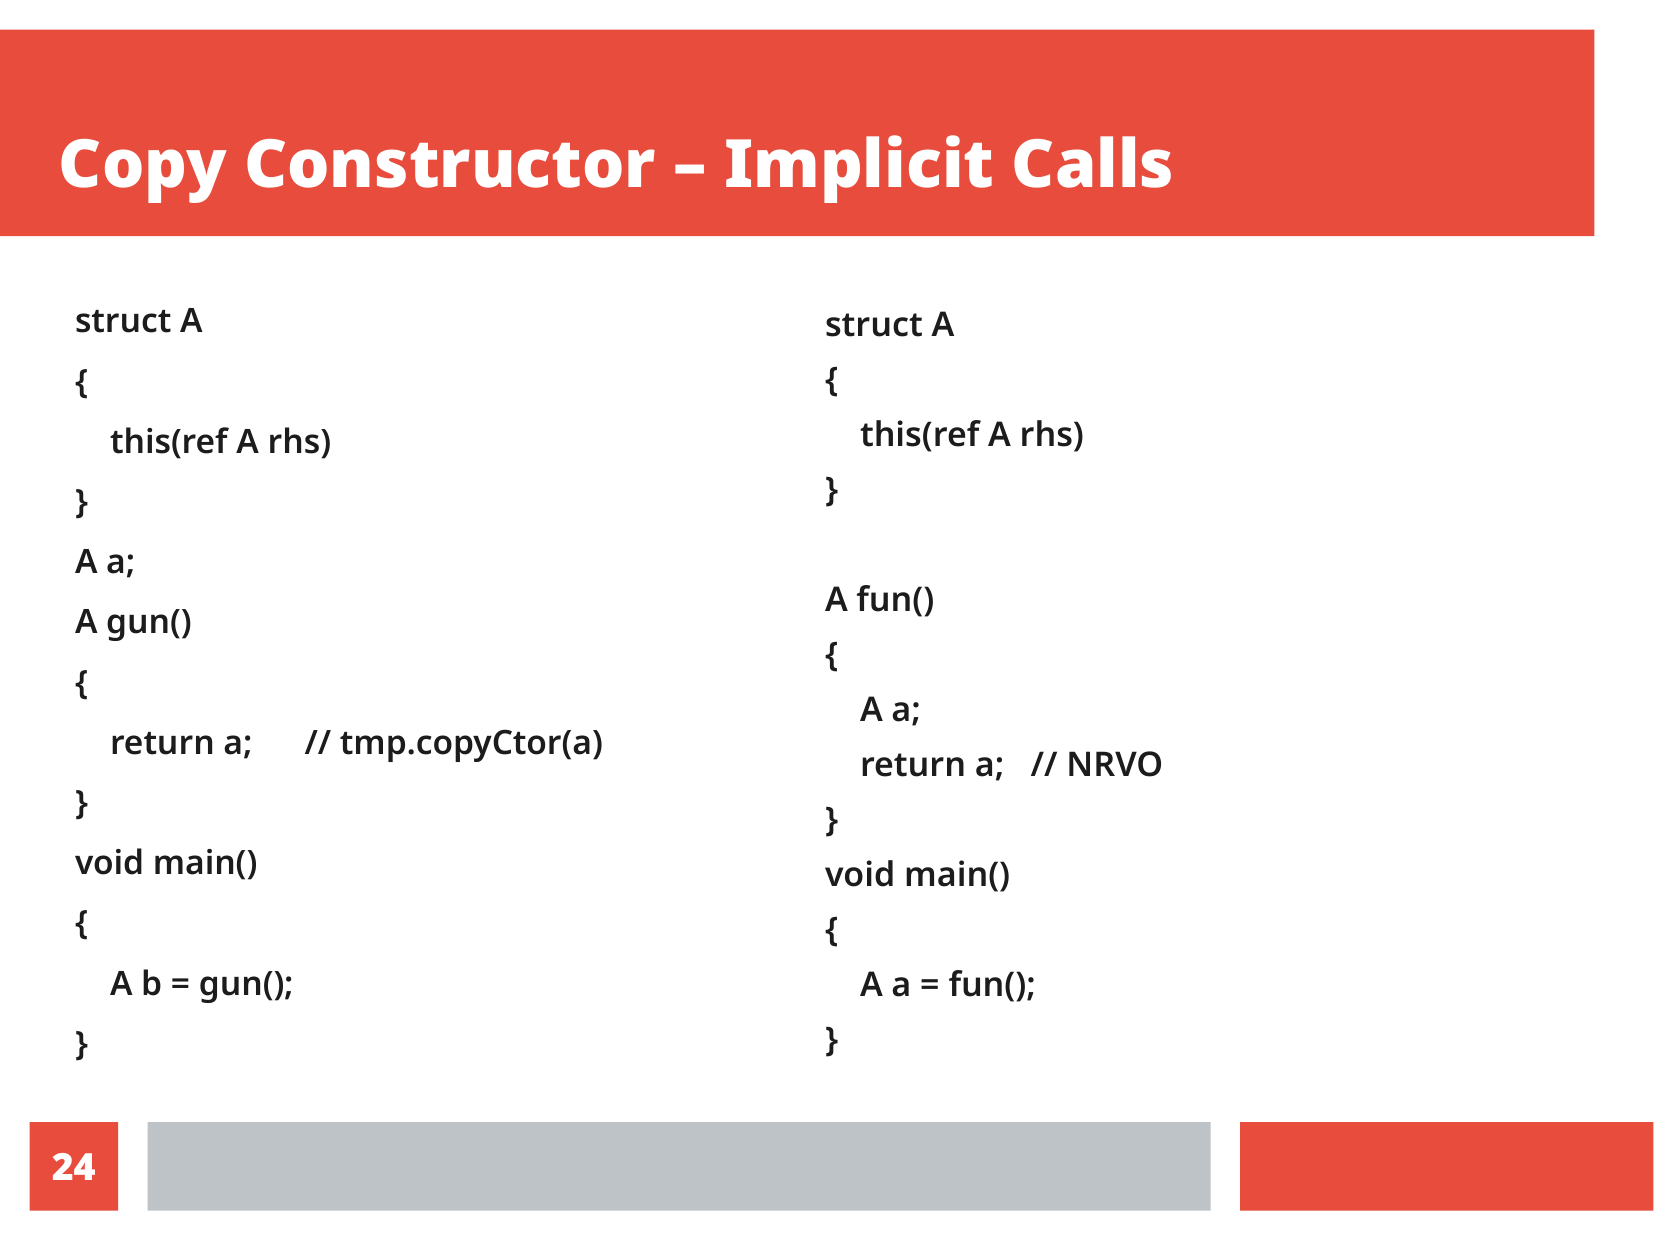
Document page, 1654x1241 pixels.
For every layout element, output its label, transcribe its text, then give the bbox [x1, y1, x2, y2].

list struct A { this(ref A rhs) } A a; A gun() { return a; // tmp.copyCtor(a) } void main() { A b = gun(); } [75, 297, 810, 1066]
title Copy Constructor – Implicit Calls [59, 59, 1595, 207]
list struct A { this(ref A rhs) } A fun() { A a; return a; // NRVO } void main() { A a = fun(); } [825, 300, 1560, 1068]
